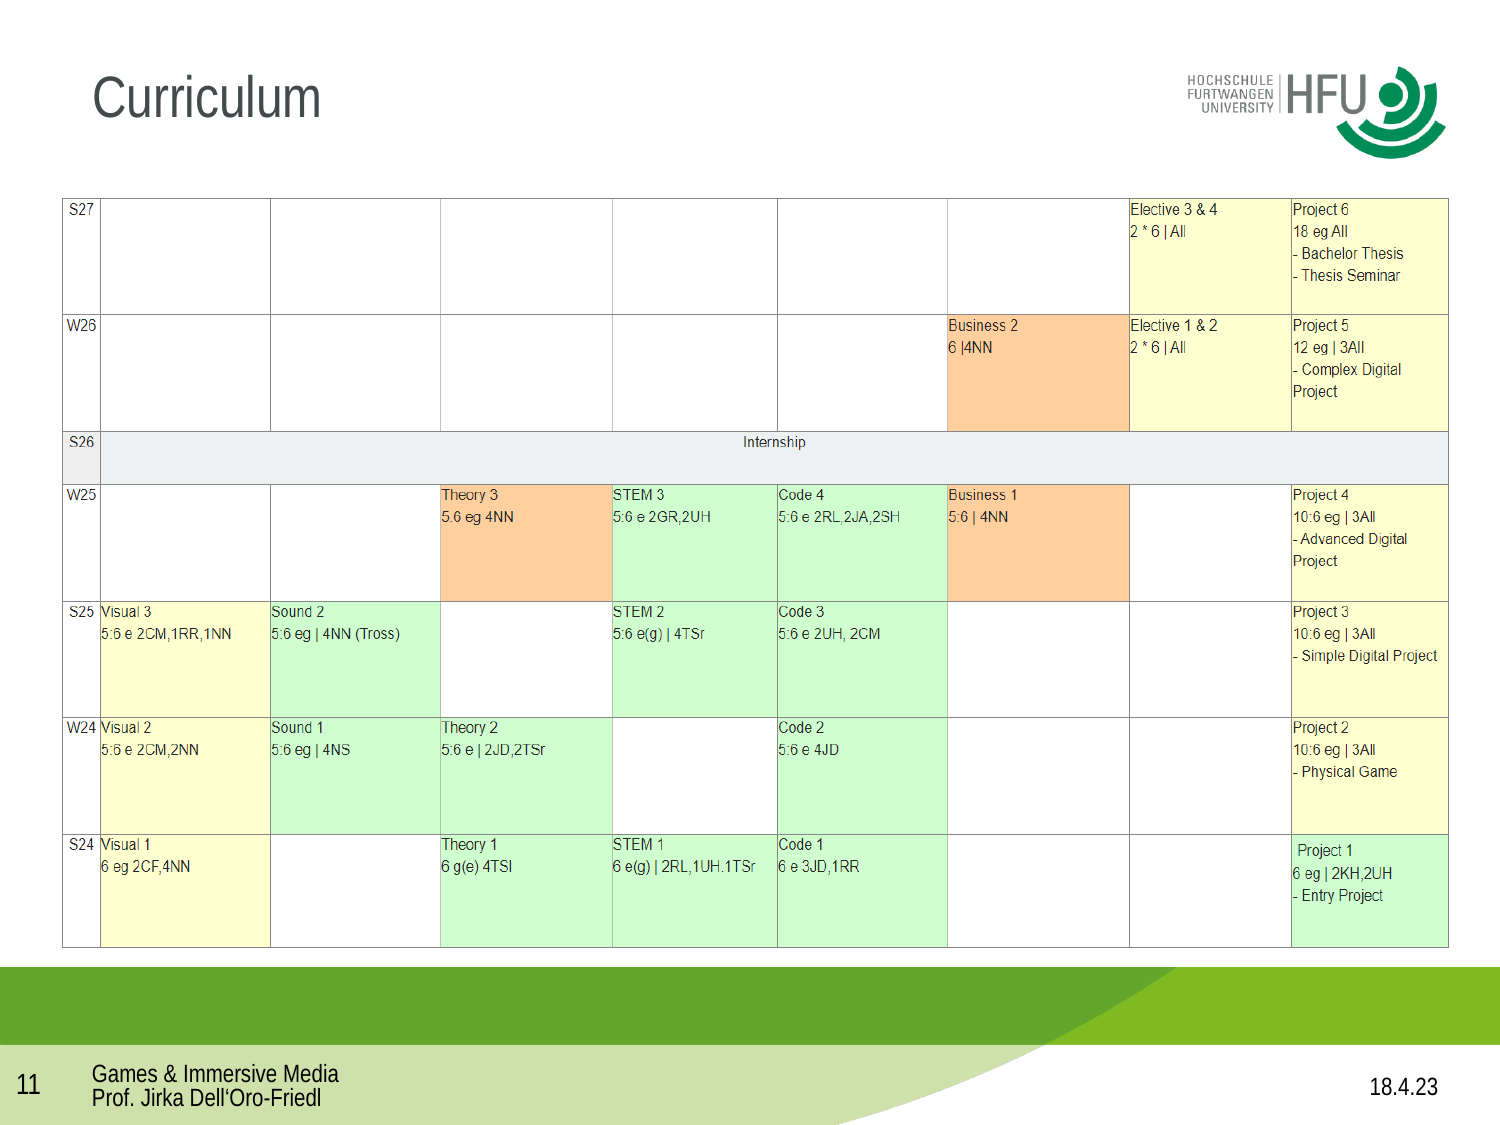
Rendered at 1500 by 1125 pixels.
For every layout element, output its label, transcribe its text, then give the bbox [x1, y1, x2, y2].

picture [1166, 53, 1454, 164]
title Curriculum [77, 64, 1353, 153]
picture [0, 967, 1500, 1125]
picture [57, 194, 1454, 951]
